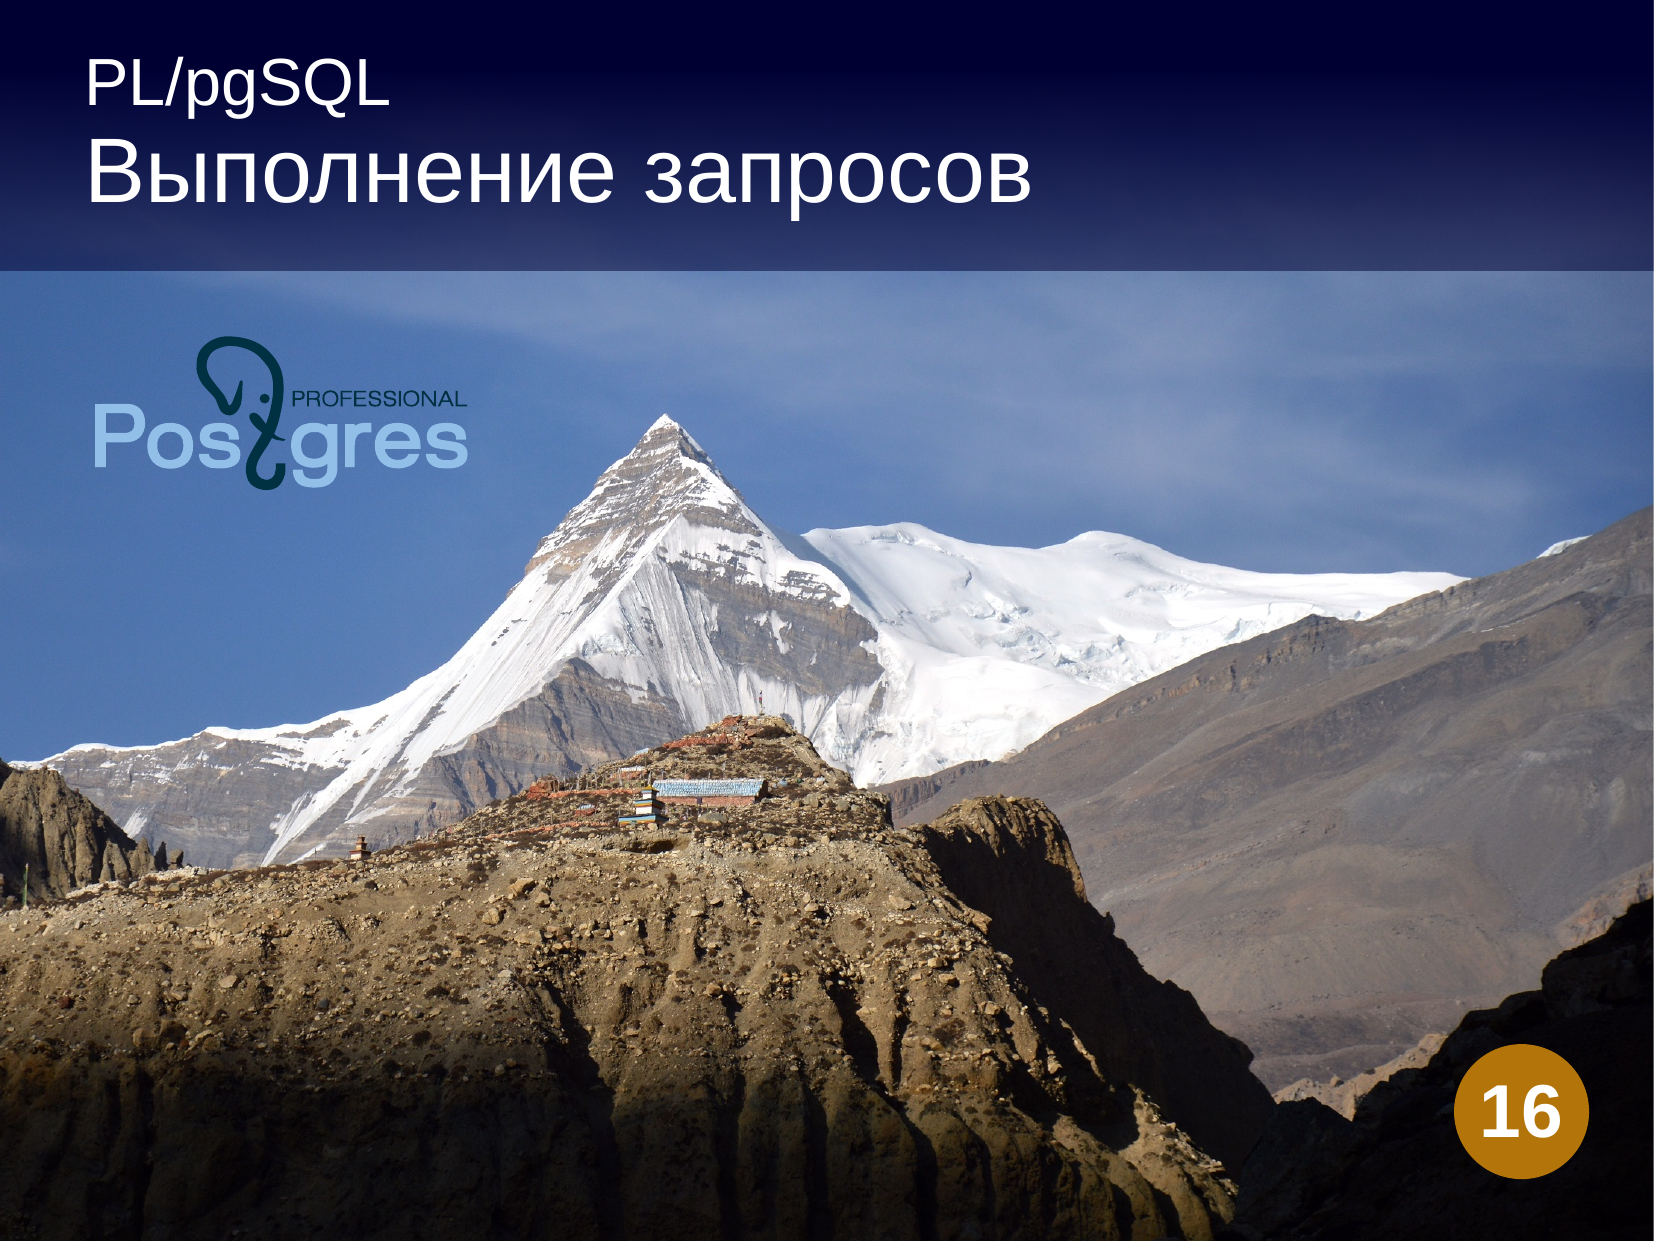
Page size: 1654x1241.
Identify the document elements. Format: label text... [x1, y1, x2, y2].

title PL/pgSQL Выполнение запросов [84, 44, 1636, 251]
picture [0, 271, 1654, 1241]
text_box 16 [1454, 1044, 1590, 1180]
